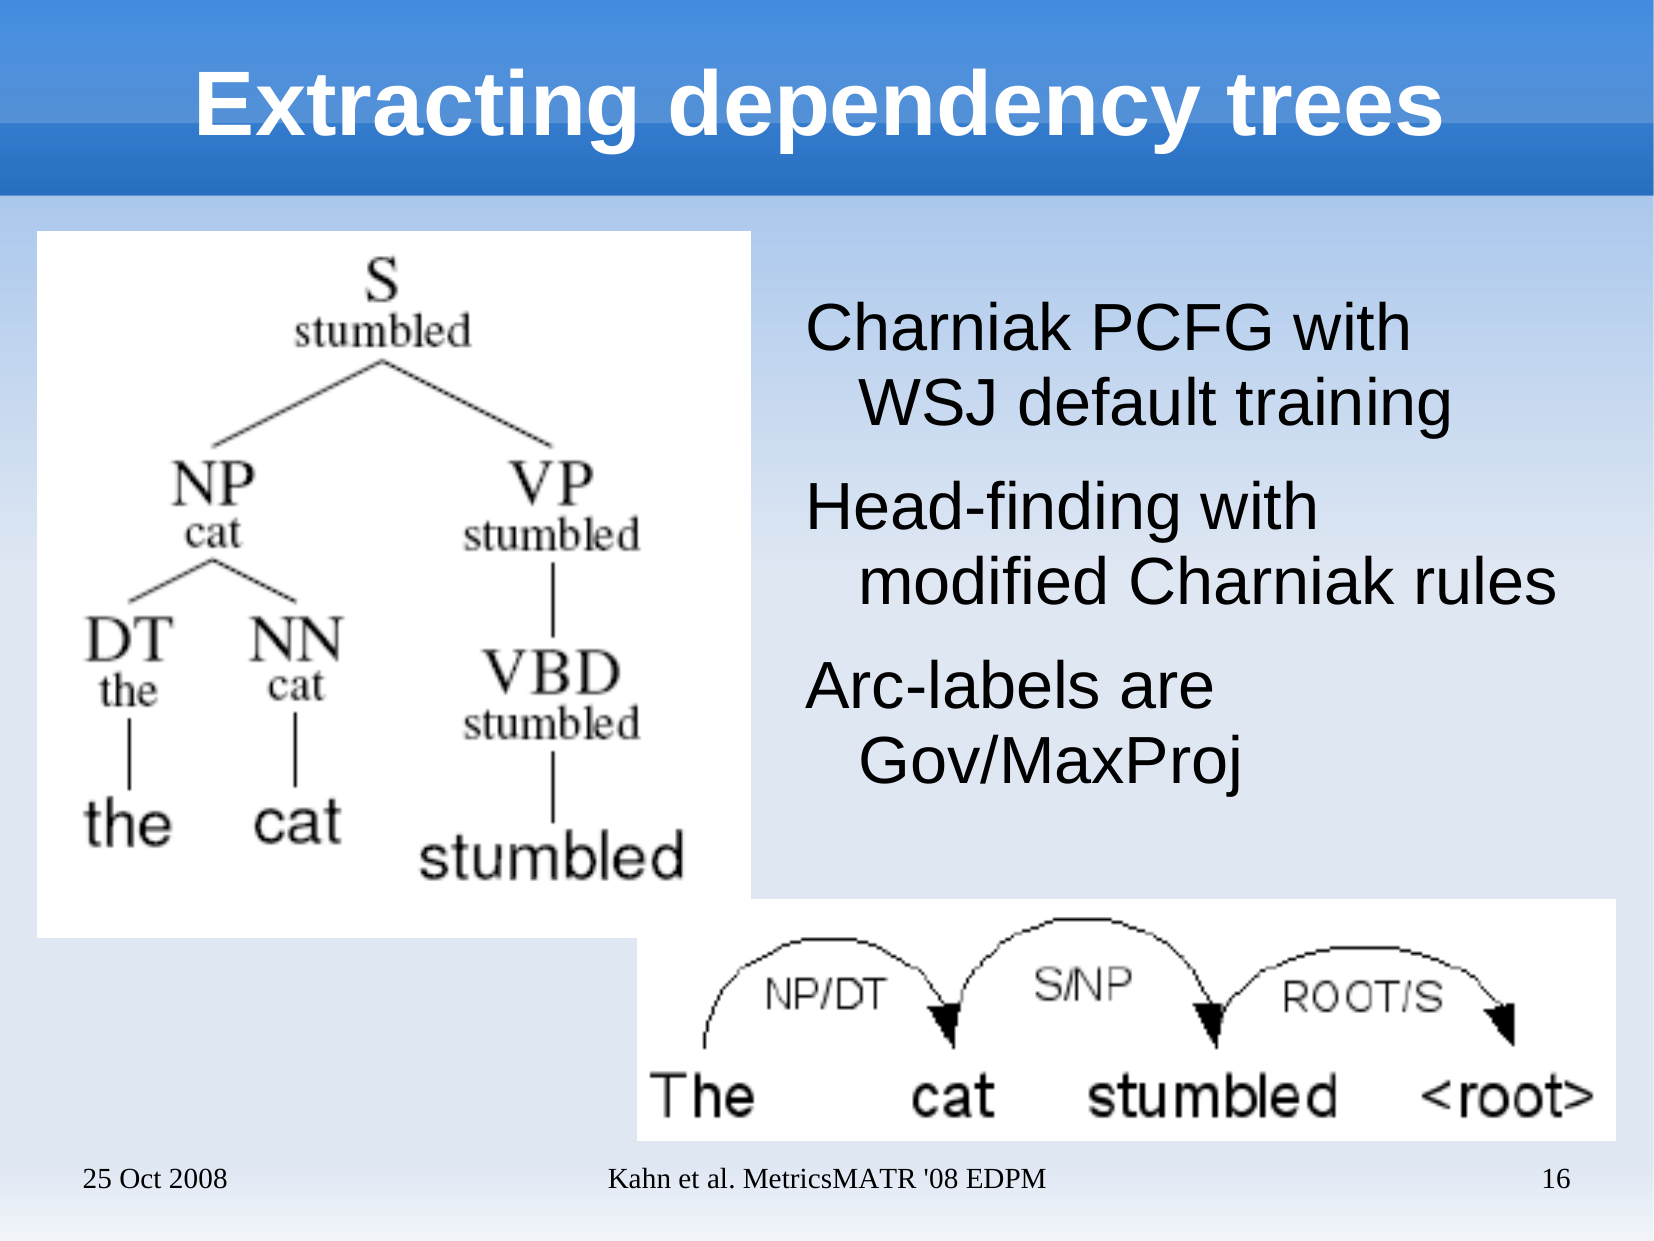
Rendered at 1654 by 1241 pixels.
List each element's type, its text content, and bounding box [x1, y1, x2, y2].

title Extracting dependency trees [76, 0, 1565, 208]
list Charniak PCFG with WSJ default training Head-finding with modified Charniak rules Arc-labels are Gov/MaxProj [787, 290, 1572, 901]
picture [0, 0, 1654, 1241]
